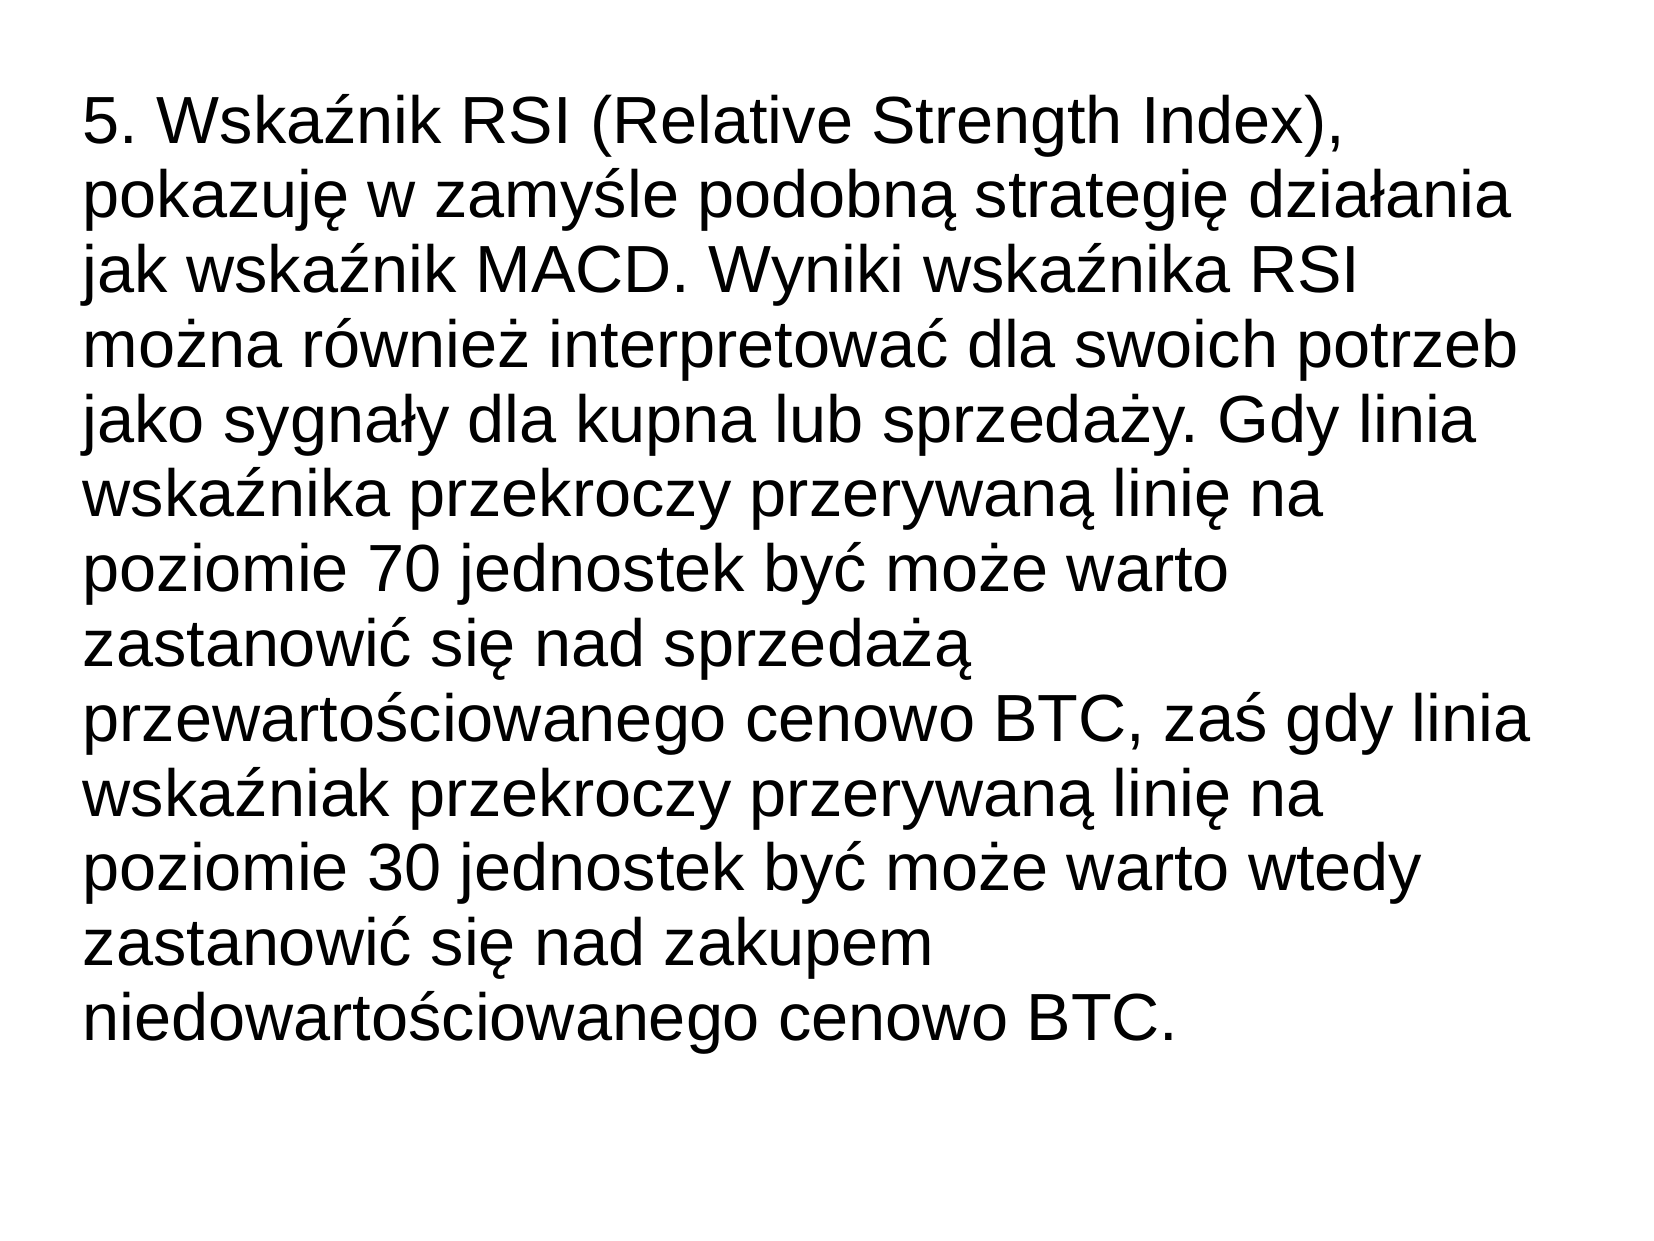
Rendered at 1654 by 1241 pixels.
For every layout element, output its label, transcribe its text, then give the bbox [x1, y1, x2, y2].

list 5. Wskaźnik RSI (Relative Strength Index), pokazuję w zamyśle podobną strategię działania jak wskaźnik MACD. Wyniki wskaźnika RSI można również interpretować dla swoich potrzeb jako sygnały dla kupna lub sprzedaży. Gdy linia wskaźnika przekroczy przerywaną linię na poziomie 70 jednostek być może warto zastanowić się nad sprzedażą przewartościowanego cenowo BTC, zaś gdy linia wskaźniak przekroczy przerywaną linię na poziomie 30 jednostek być może warto wtedy zastanowić się nad zakupem niedowartościowanego cenowo BTC. [82, 82, 1571, 1055]
